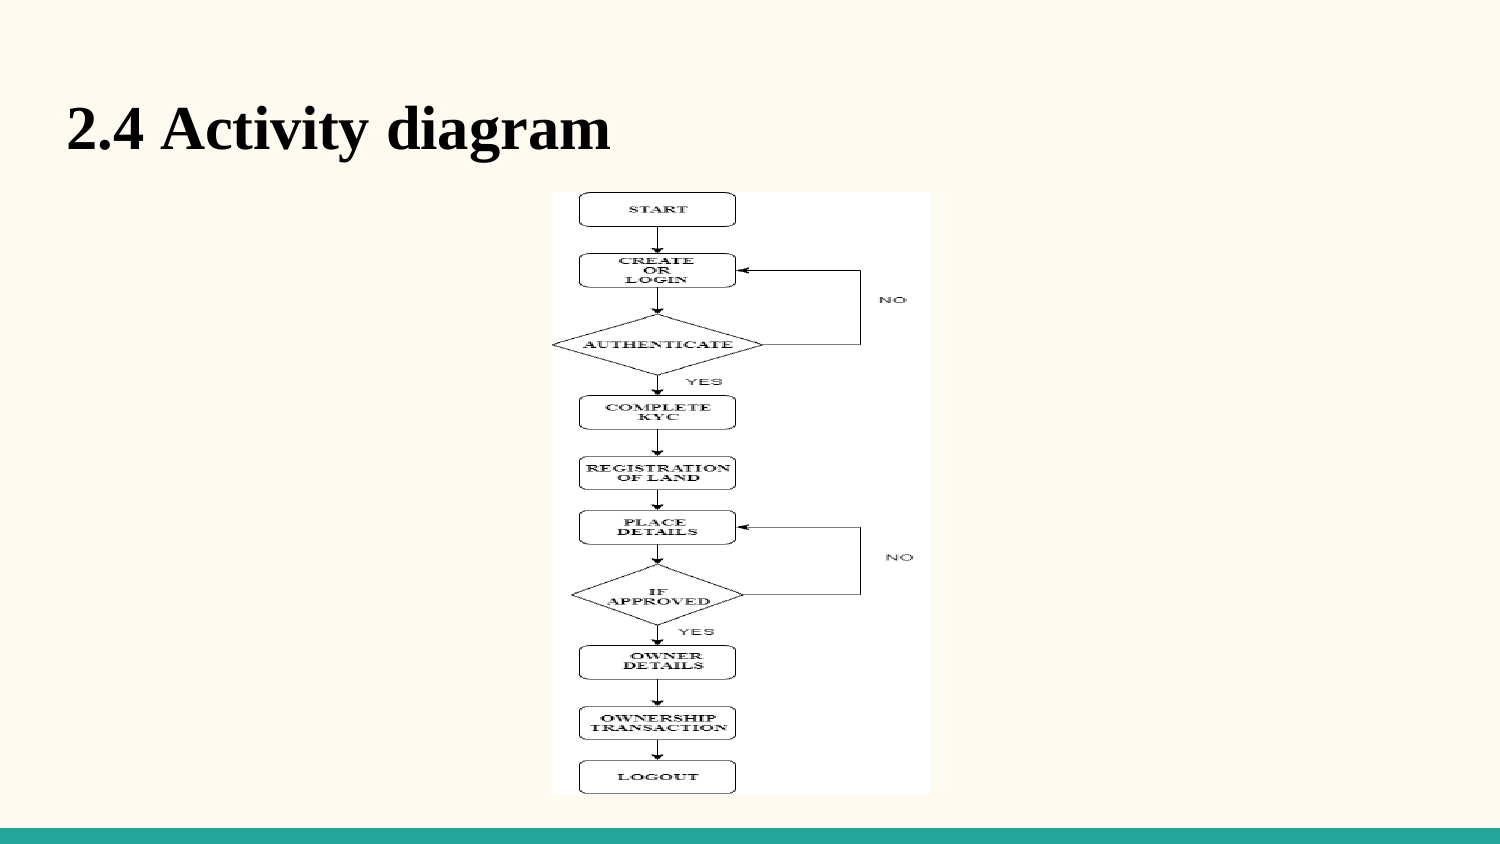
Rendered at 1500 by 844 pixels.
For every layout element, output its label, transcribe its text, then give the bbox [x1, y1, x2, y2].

title 2.4 Activity diagram [64, 84, 617, 164]
text_box [0, 0, 1500, 844]
